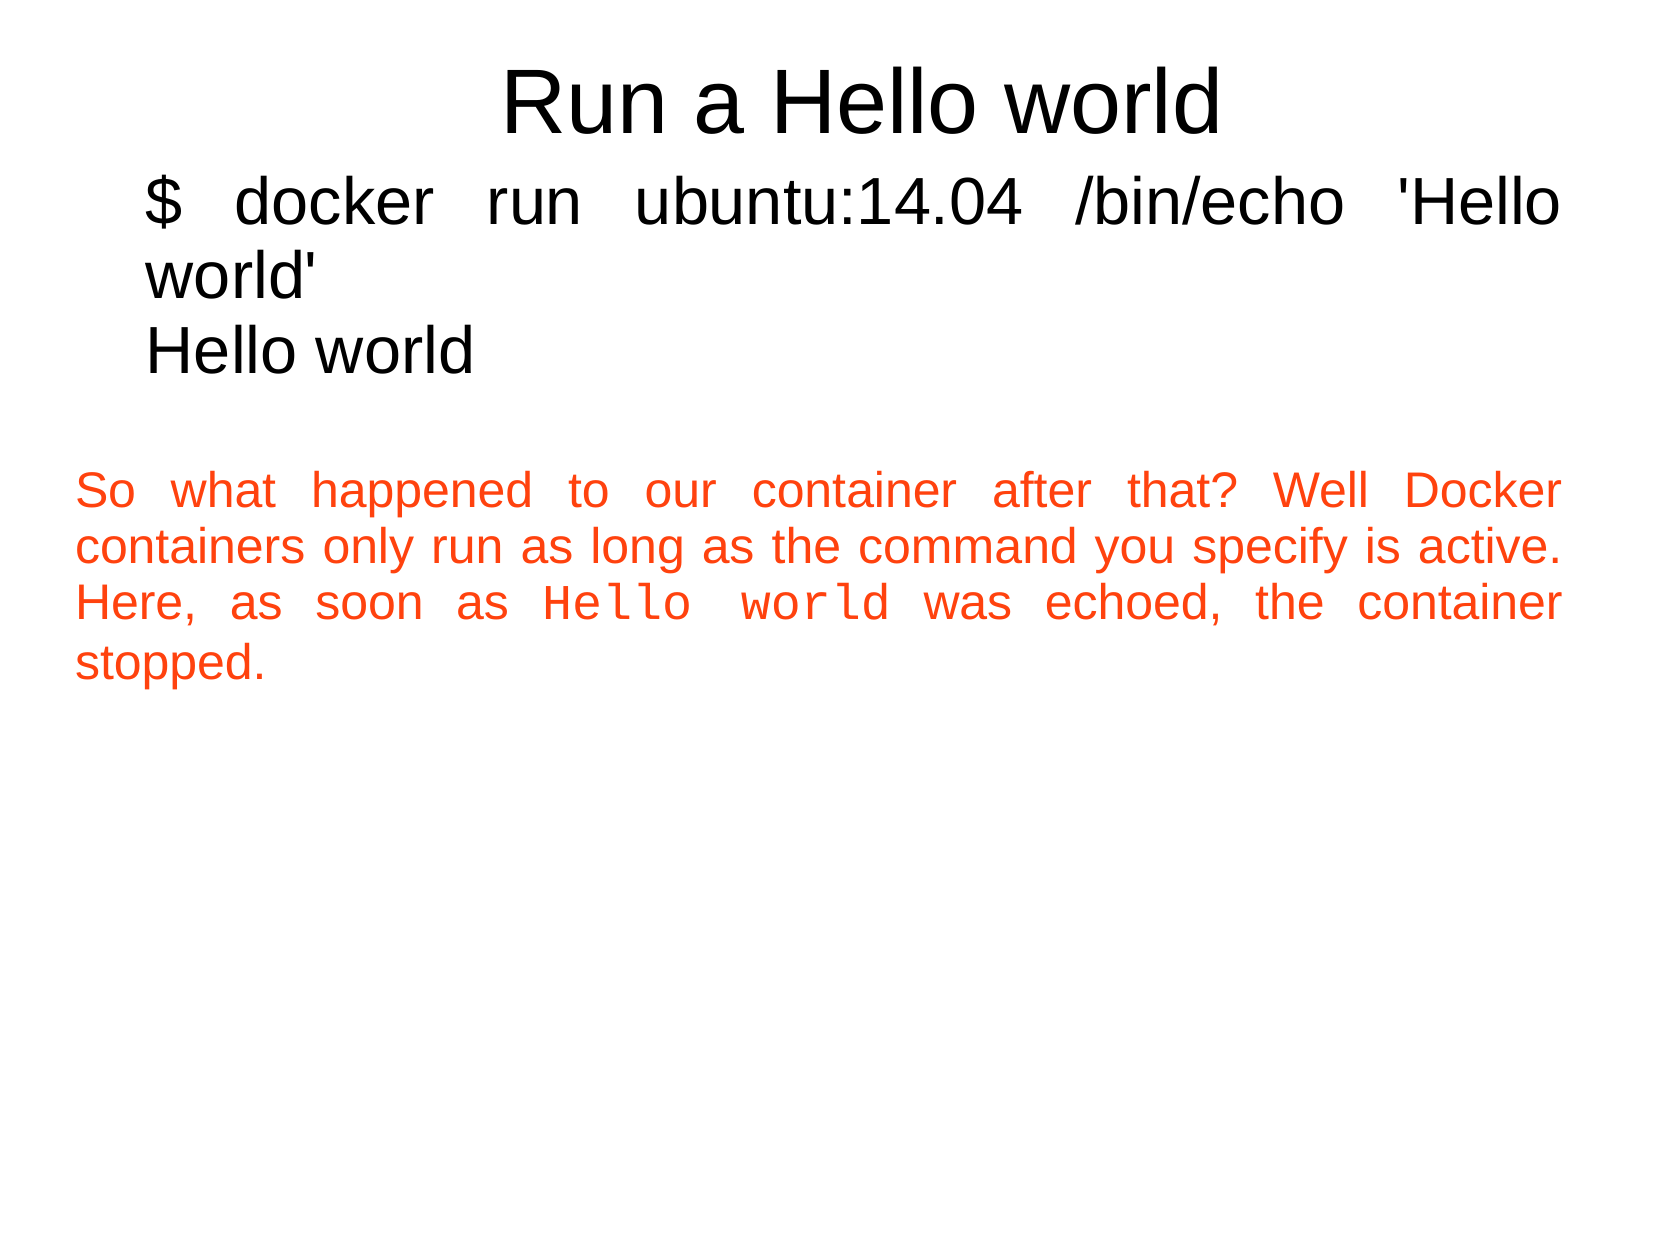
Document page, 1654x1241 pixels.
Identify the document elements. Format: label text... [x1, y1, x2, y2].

subtitle $ docker run ubuntu:14.04 /bin/echo 'Hello world' Hello world So what happened to our container after that? Well Docker containers only run as long as the command you specify is active. Here, as soon as Hello world was echoed, the container stopped. [75, 162, 1564, 841]
title Run a Hello world [82, 49, 1571, 257]
